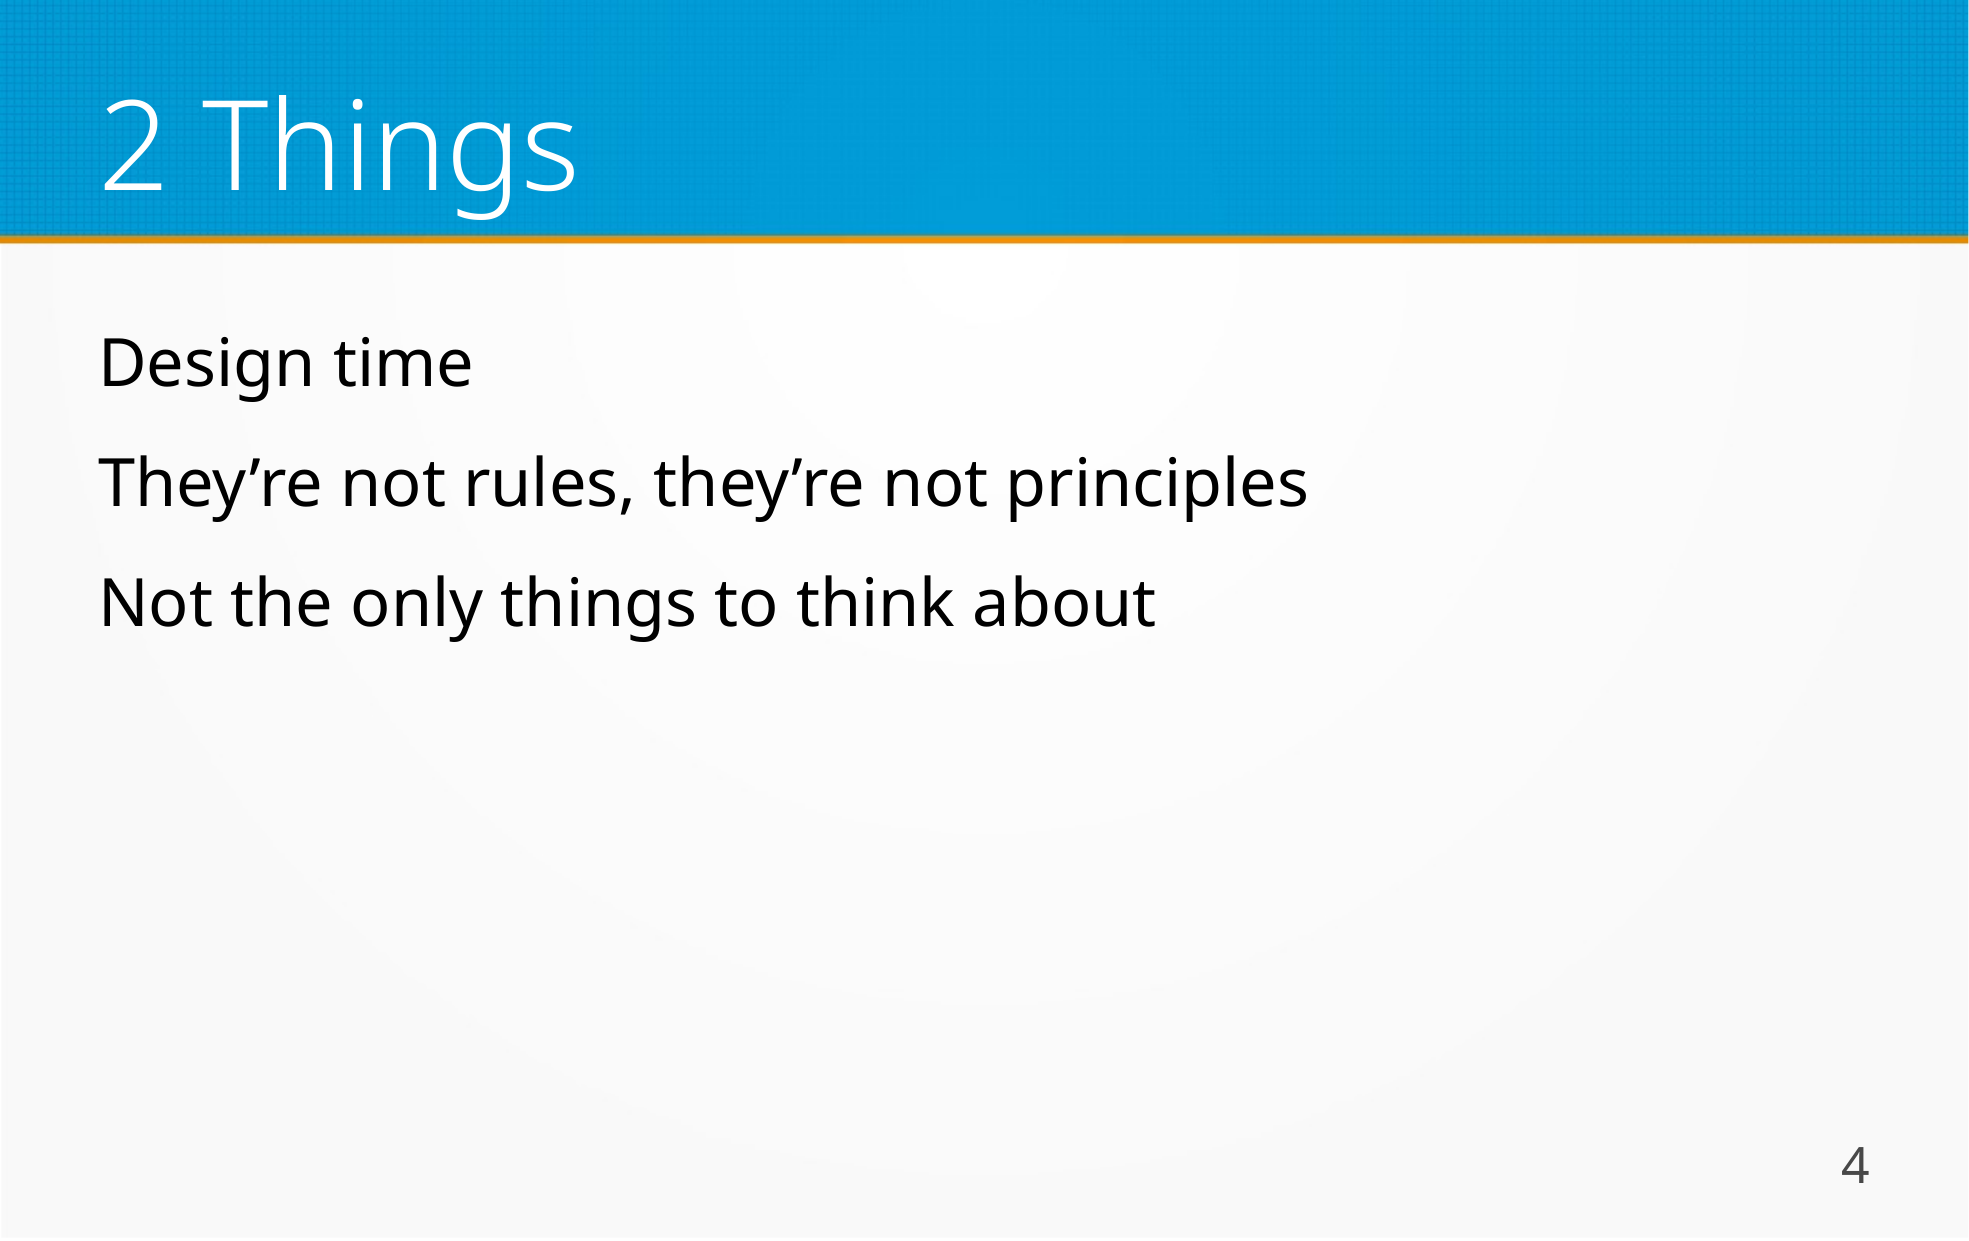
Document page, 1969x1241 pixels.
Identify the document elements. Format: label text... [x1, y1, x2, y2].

picture [0, 233, 1969, 1241]
title 2 Things [98, 19, 1870, 227]
list Design time They’re not rules, they’re not principles Not the only things to think about [98, 315, 1861, 1081]
